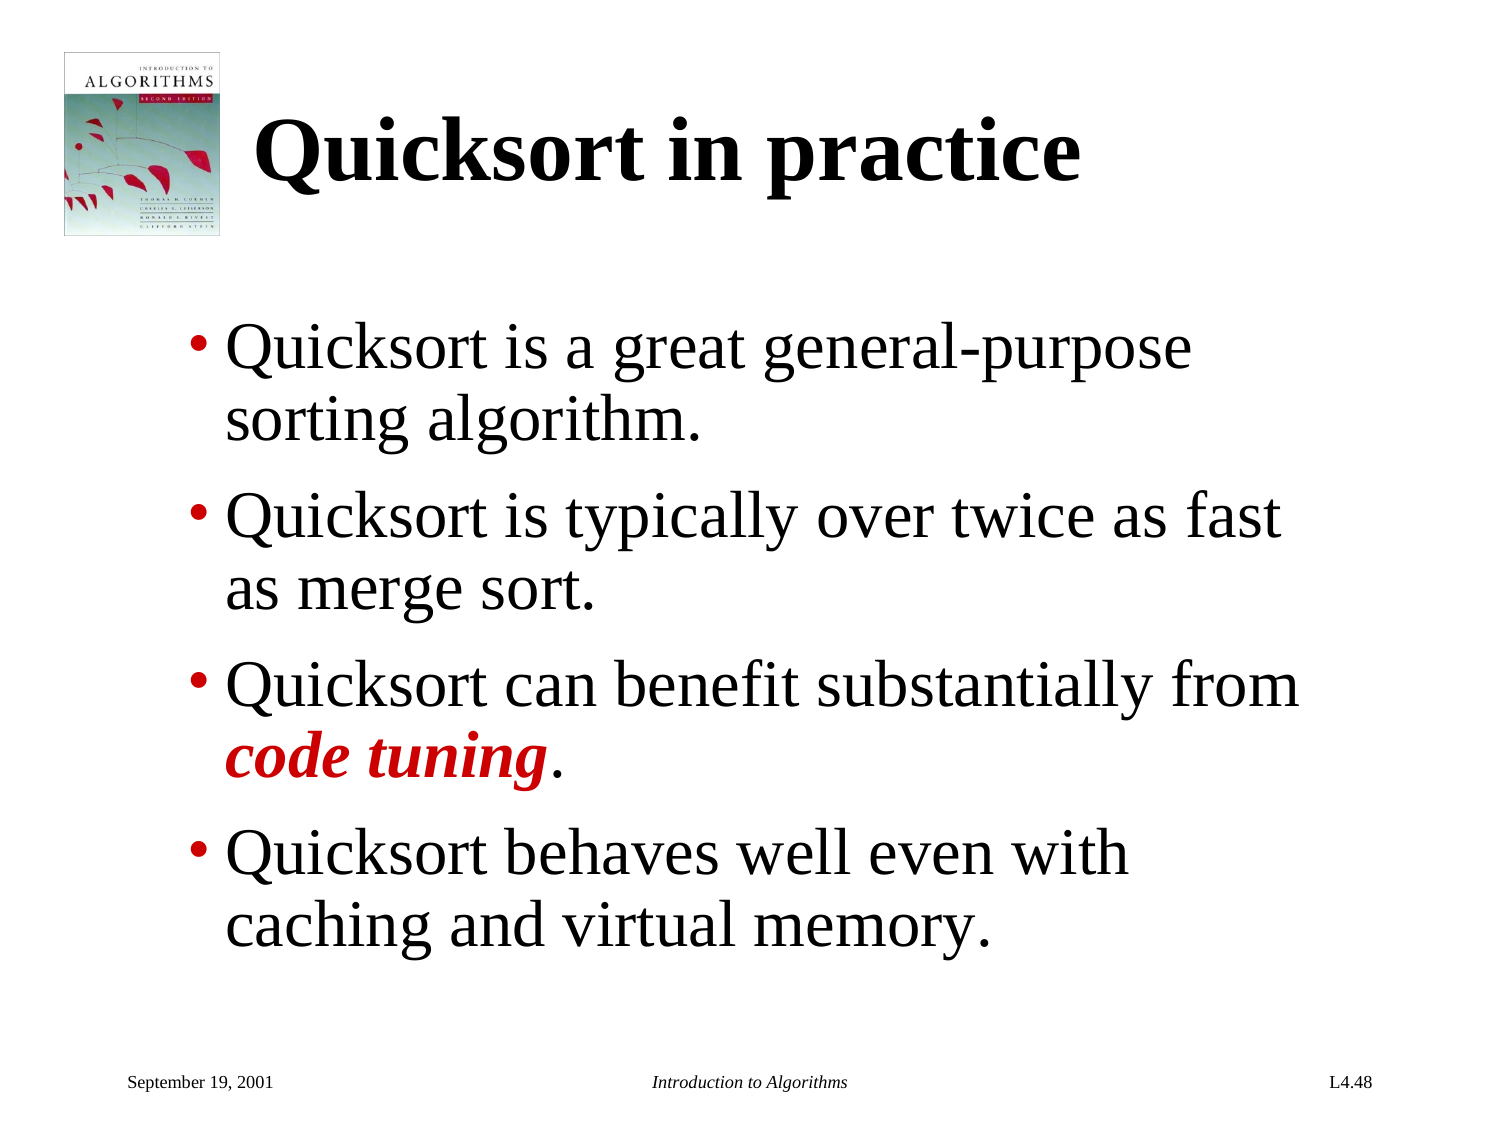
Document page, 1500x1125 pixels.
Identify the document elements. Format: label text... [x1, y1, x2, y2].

text_box September 19, 2001 [112, 1062, 426, 1101]
text_box Quicksort is a great general-purpose sorting algorithm. Quicksort is typically over twice as fast as merge sort. Quicksort can benefit substantially from code tuning. Quicksort behaves well even with caching and virtual memory. [172, 303, 1338, 969]
title Quicksort in practice [237, 49, 1475, 238]
text_box Introduction to Algorithms [512, 1062, 988, 1101]
text_box L4.<number> [1074, 1062, 1388, 1101]
picture [64, 52, 220, 236]
